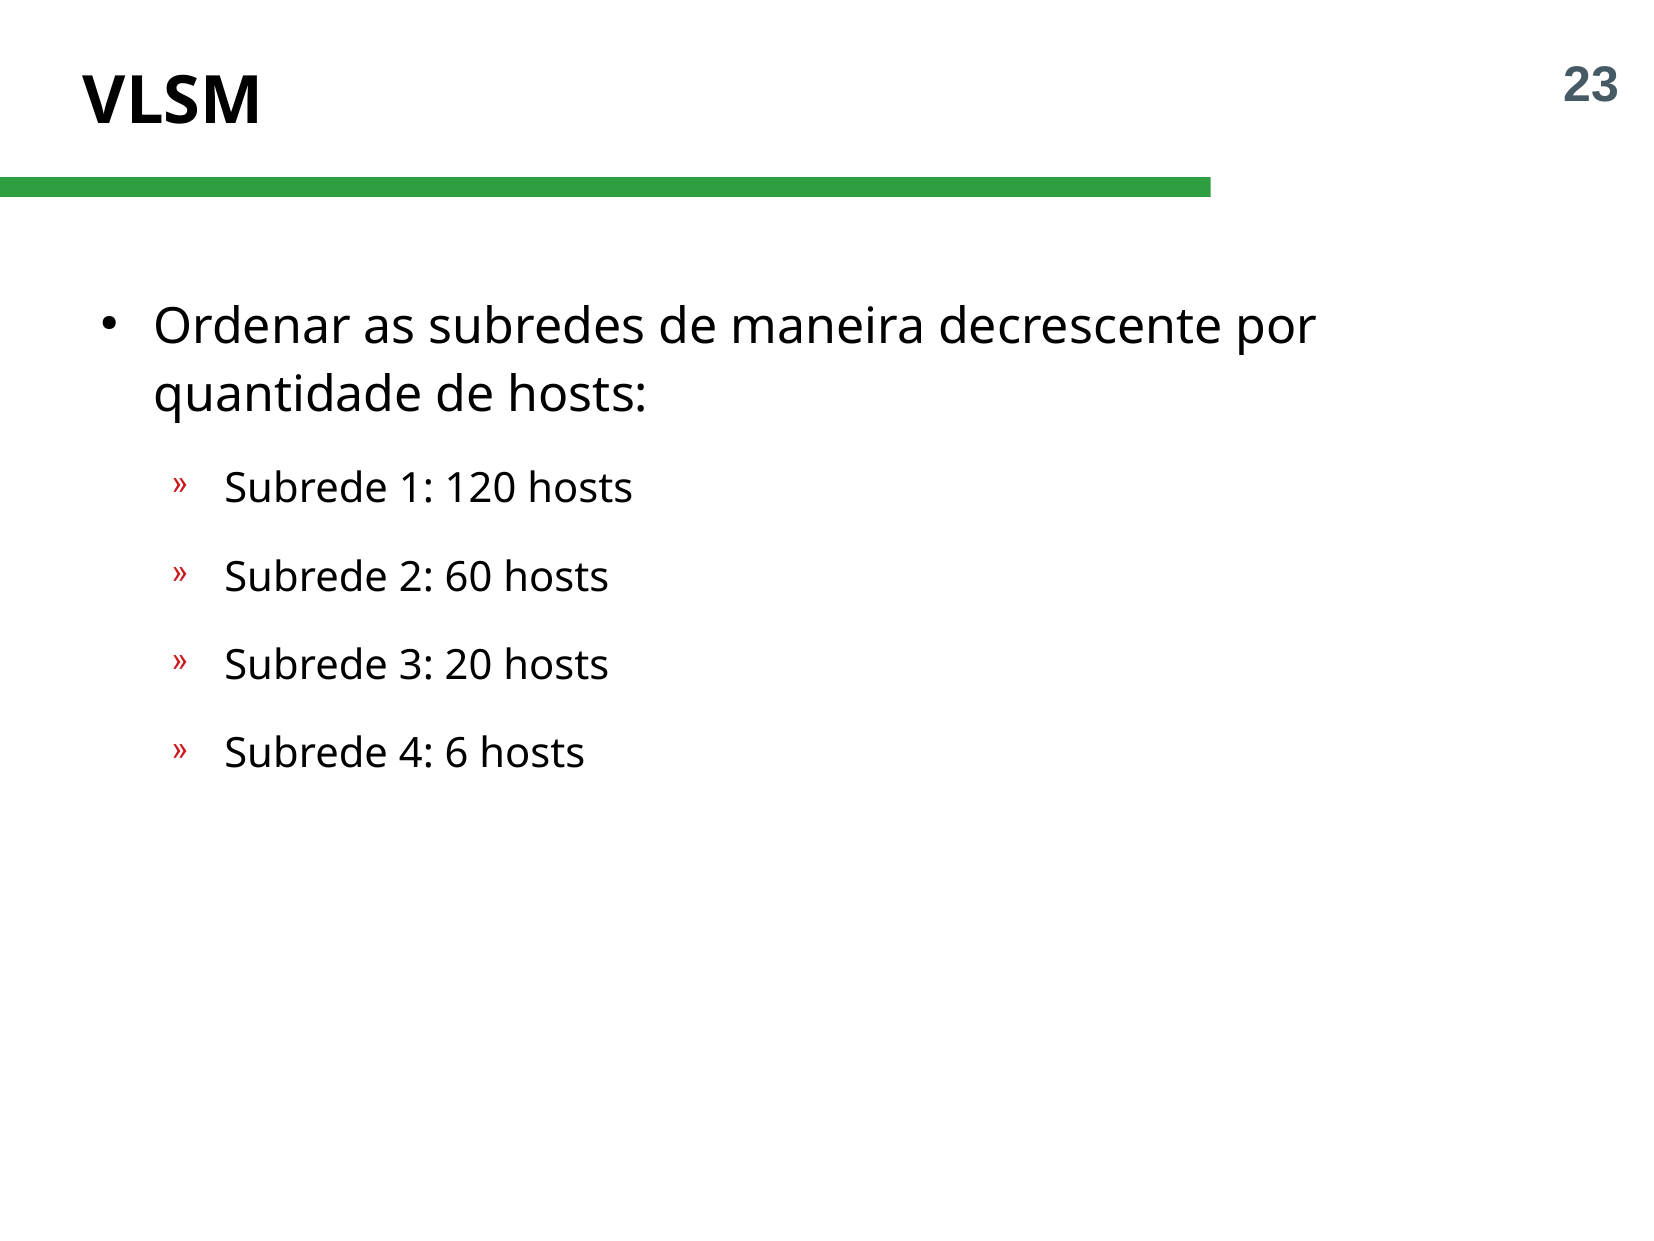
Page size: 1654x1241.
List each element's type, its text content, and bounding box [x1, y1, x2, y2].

list Ordenar as subredes de maneira decrescente por quantidade de hosts: Subrede 1: 120 hosts Subrede 2: 60 hosts Subrede 3: 20 hosts Subrede 4: 6 hosts [82, 290, 1571, 1211]
title VLSM [82, 0, 1152, 202]
